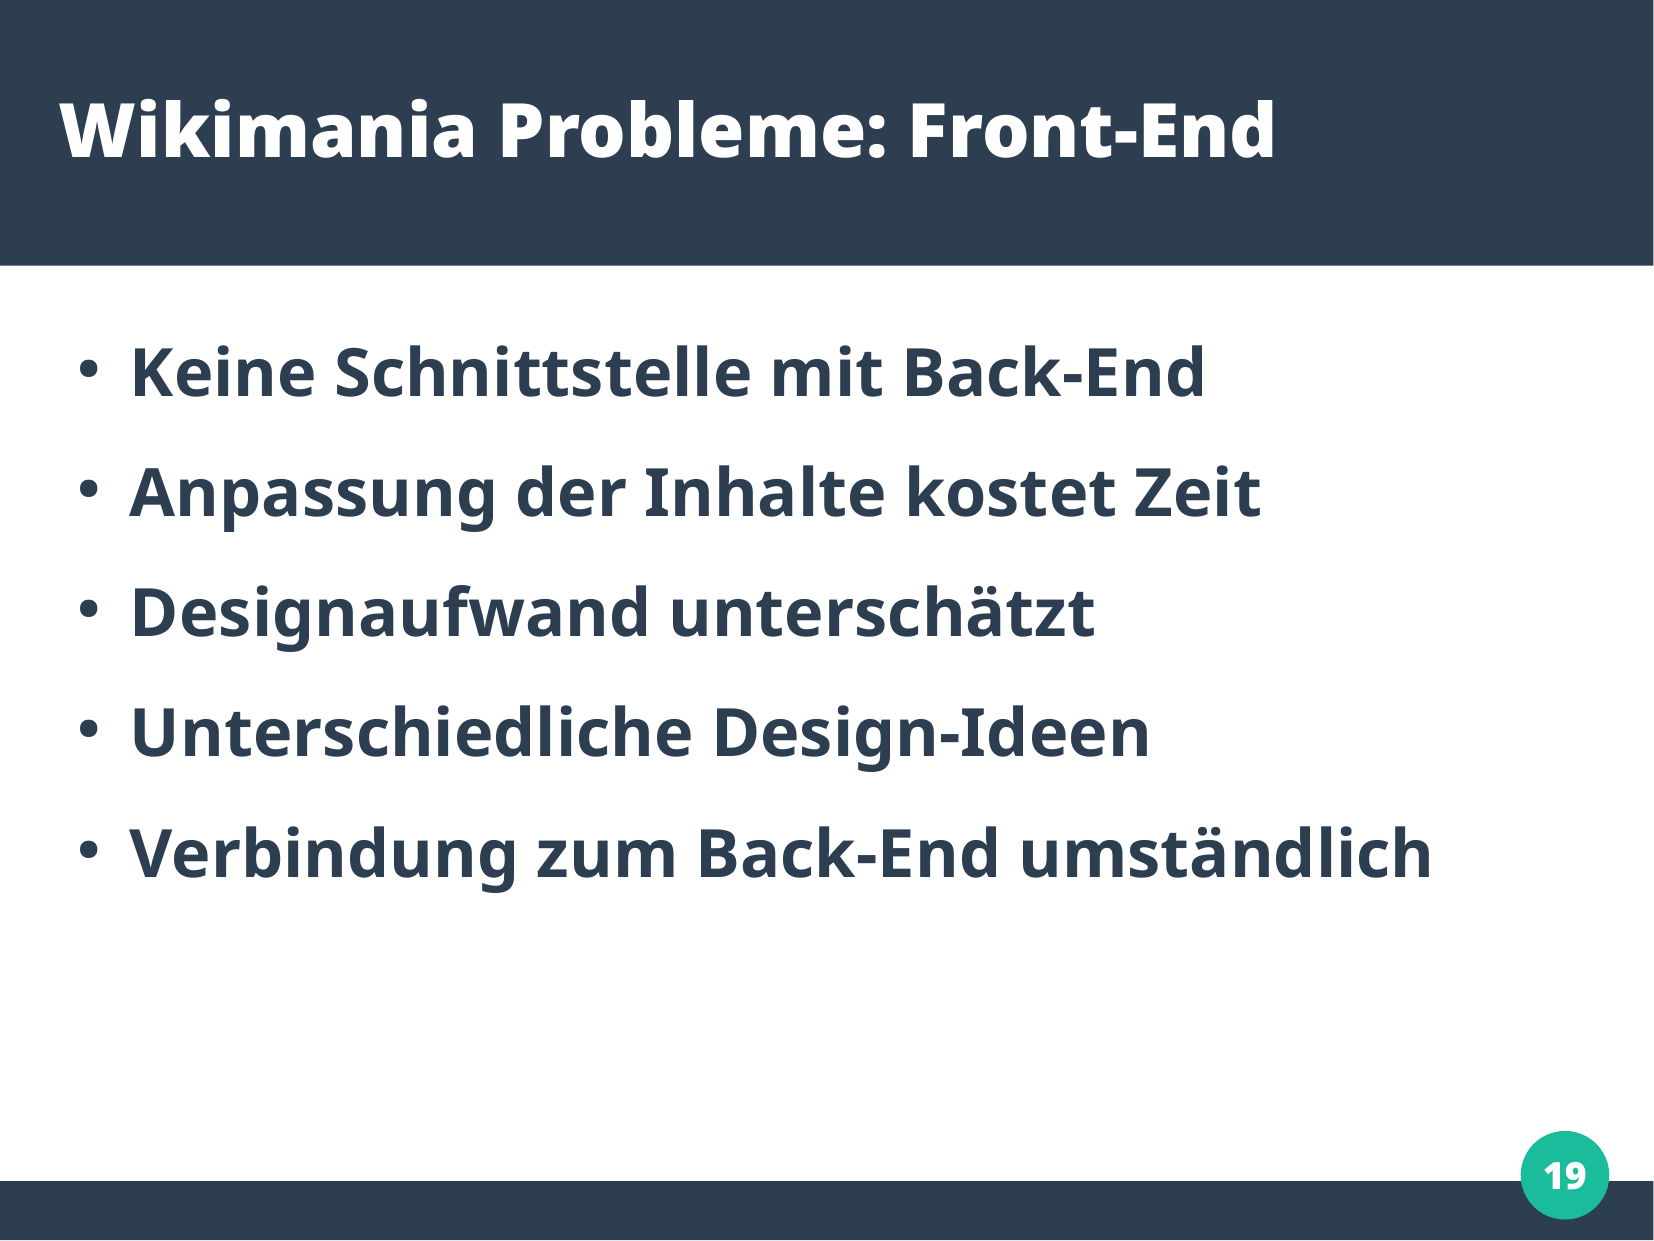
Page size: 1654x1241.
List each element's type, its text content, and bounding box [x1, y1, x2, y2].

list Keine Schnittstelle mit Back-End Anpassung der Inhalte kostet Zeit Designaufwand unterschätzt Unterschiedliche Design-Ideen Verbindung zum Back-End umständlich [59, 324, 1595, 1152]
title Wikimania Probleme: Front-End [59, 49, 1595, 207]
